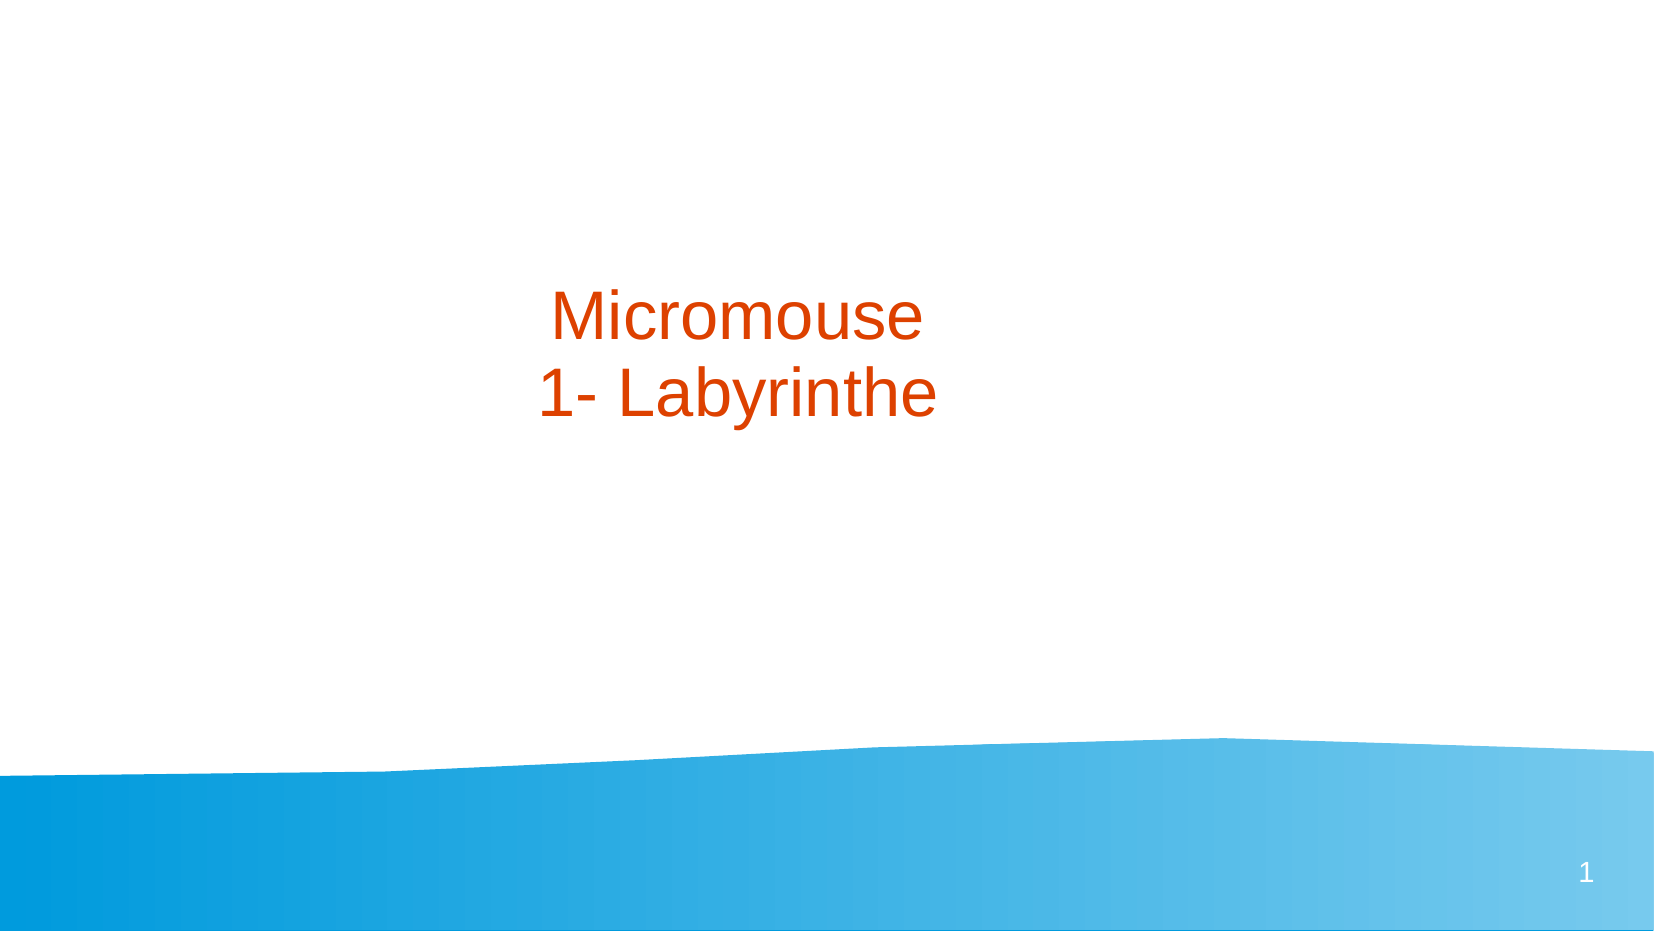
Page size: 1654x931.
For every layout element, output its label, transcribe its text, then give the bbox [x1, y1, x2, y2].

title Micromouse 1- Labyrinthe [0, 265, 1477, 443]
